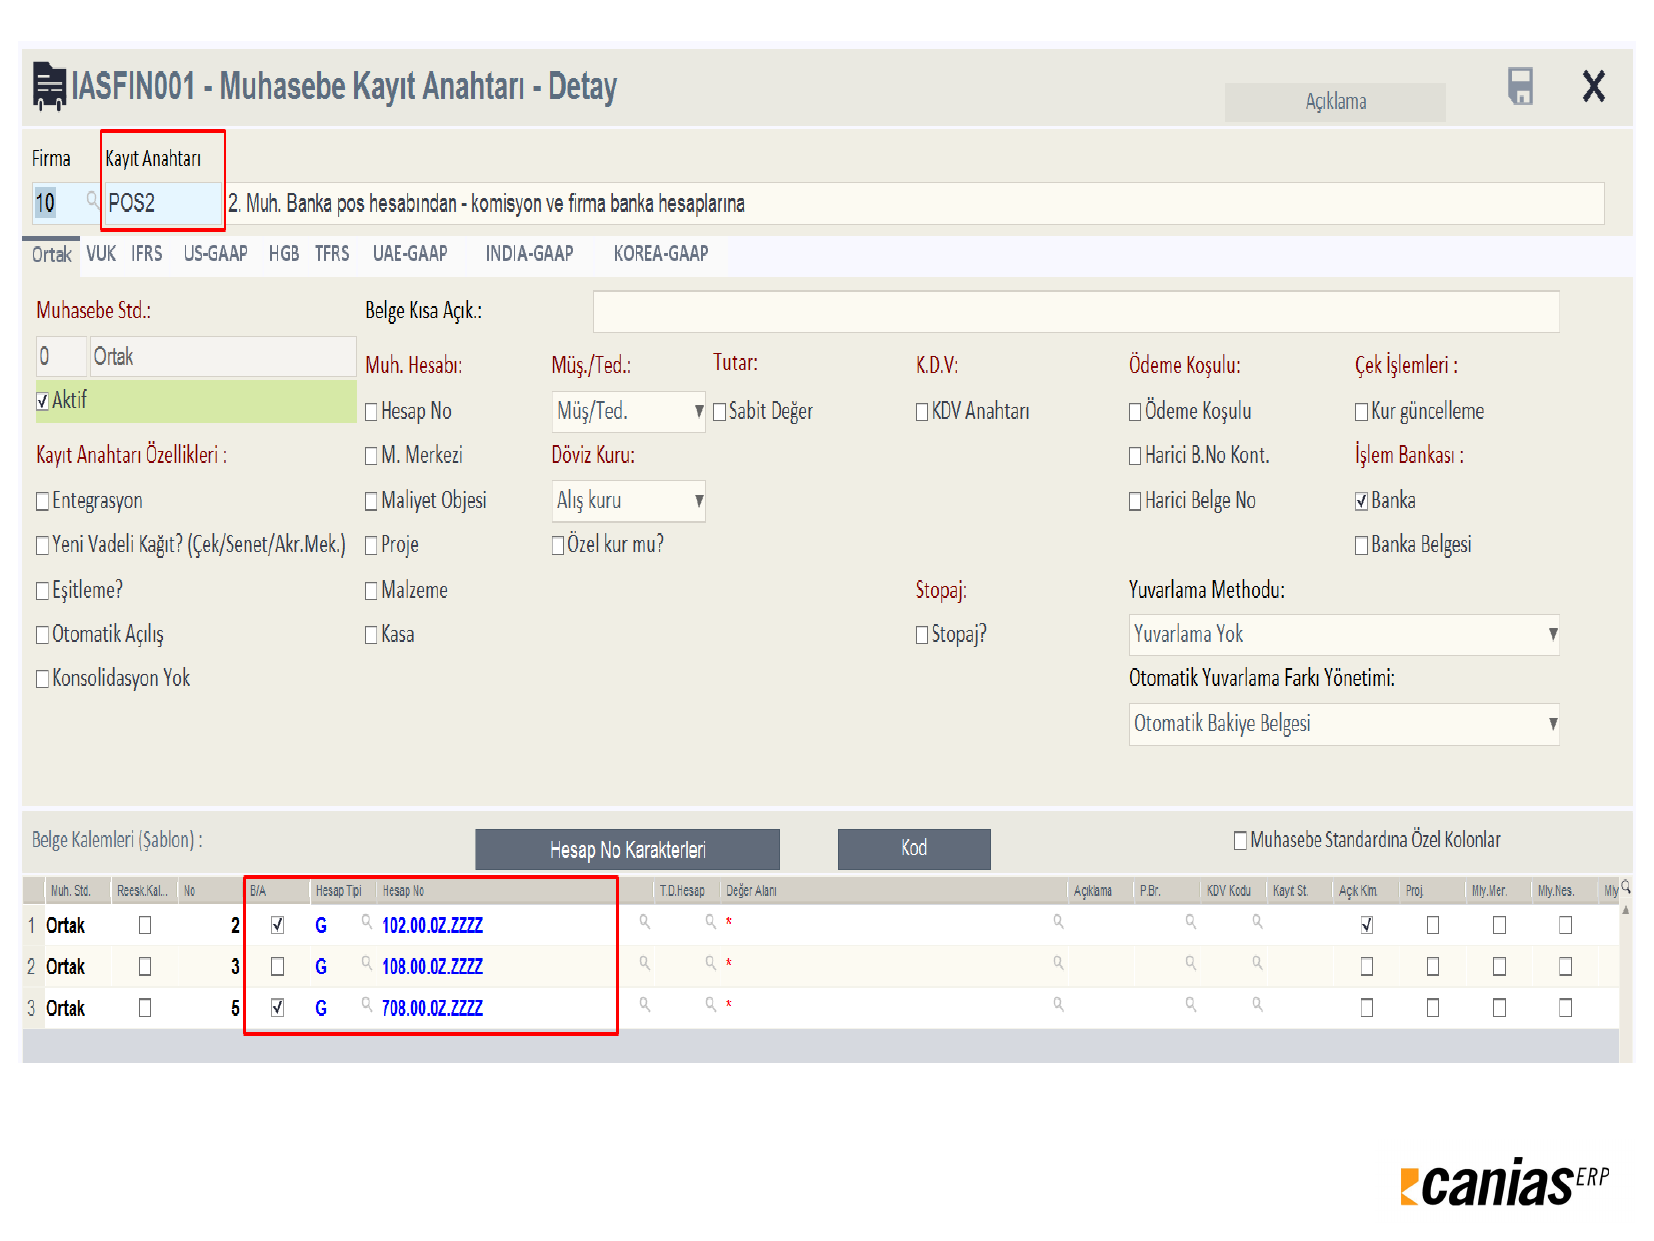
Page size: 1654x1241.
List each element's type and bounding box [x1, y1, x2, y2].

picture [18, 41, 1636, 1063]
picture [1375, 1139, 1635, 1223]
